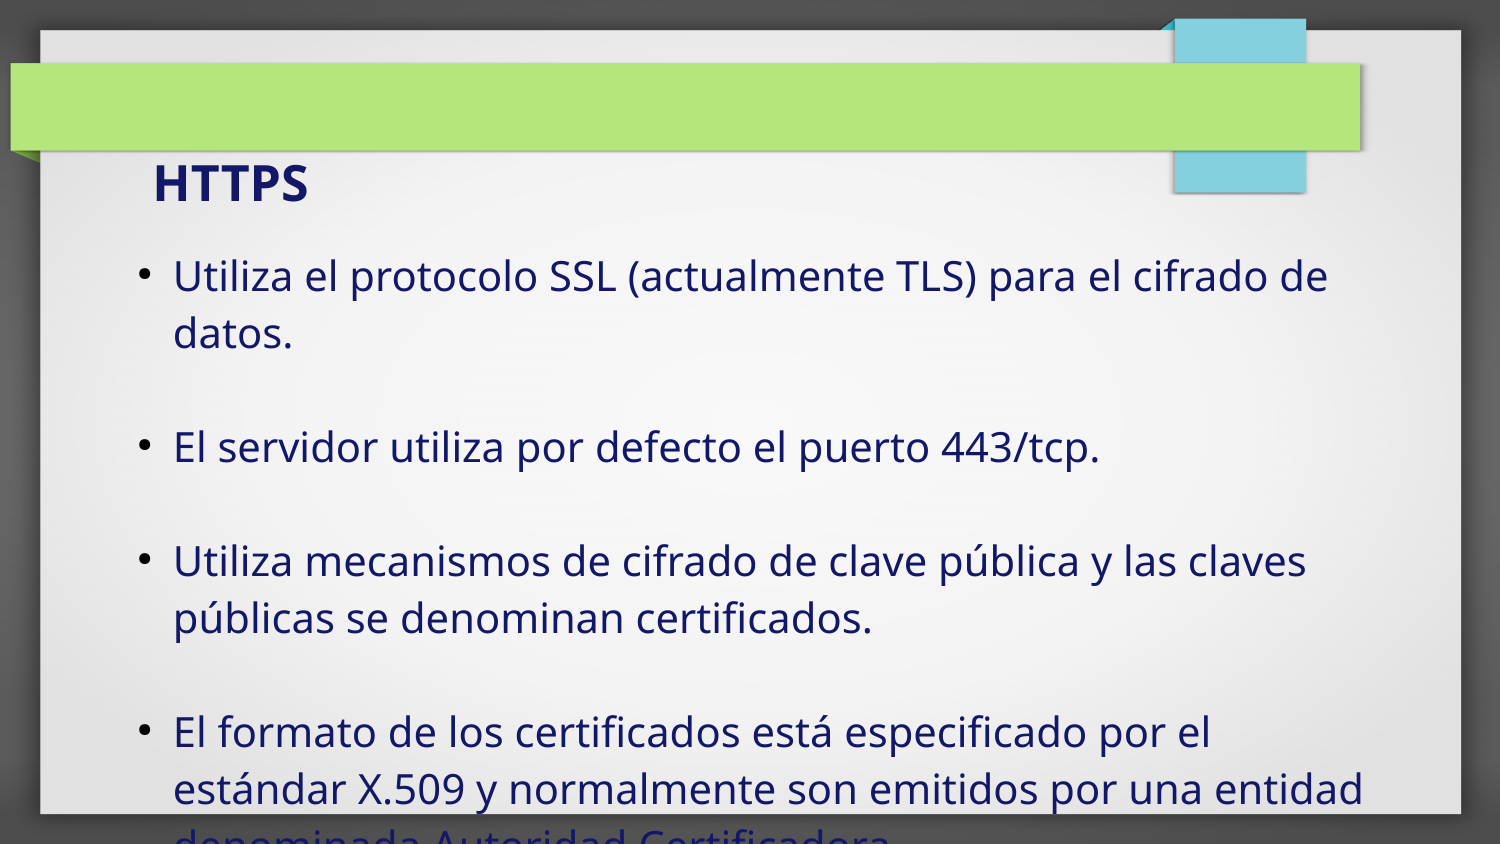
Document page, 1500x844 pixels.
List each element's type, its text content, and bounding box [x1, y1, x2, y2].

title HTTPS [137, 146, 1011, 227]
picture [0, 0, 1500, 844]
text_box Utiliza el protocolo SSL (actualmente TLS) para el cifrado de datos. El servidor utiliza por defecto el puerto 443/tcp. Utiliza mecanismos de cifrado de clave pública y las claves públicas se denominan certificados. El formato de los certificados está especificado por el estándar X.509 y normalmente son emitidos por una entidad denominada Autoridad Certificadora. [137, 246, 1394, 844]
